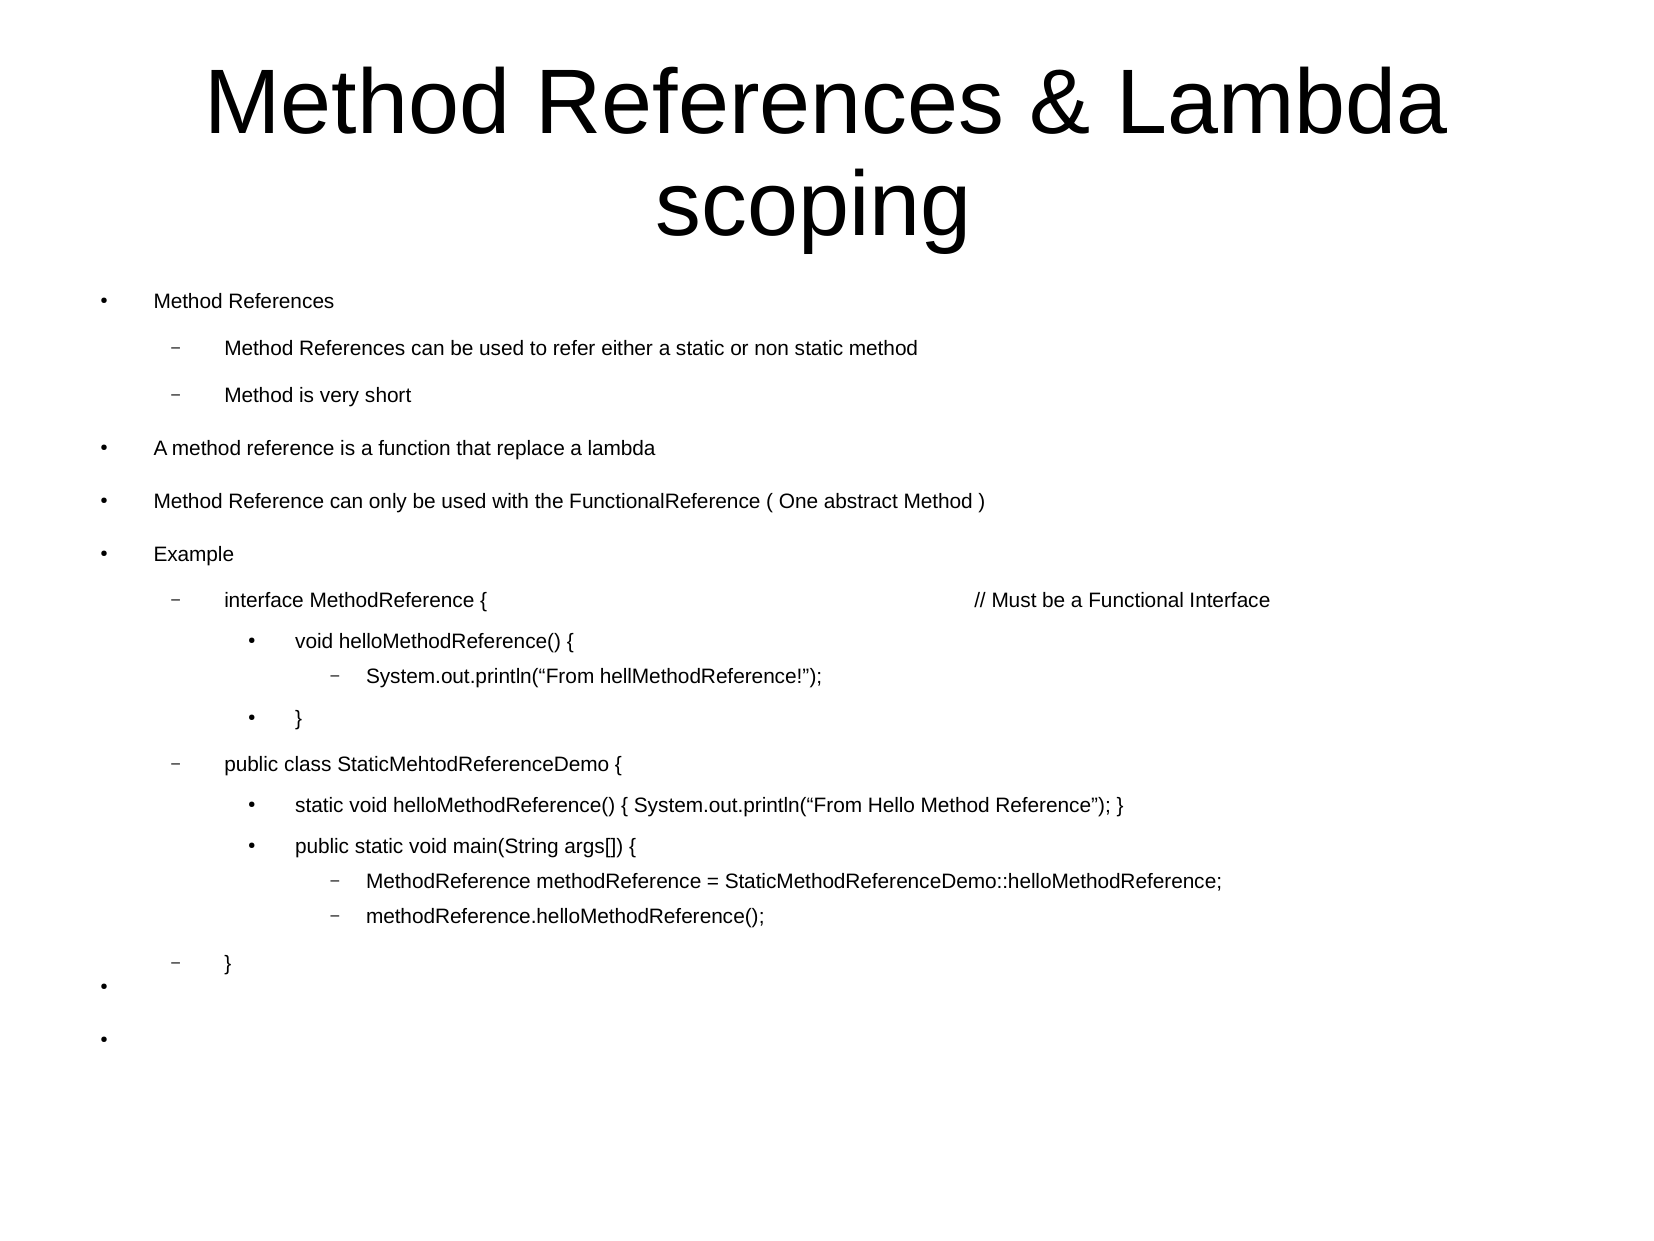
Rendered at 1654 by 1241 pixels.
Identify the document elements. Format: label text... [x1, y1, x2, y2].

list Method References Method References can be used to refer either a static or non static method Method is very short A method reference is a function that replace a lambda Method Reference can only be used with the FunctionalReference ( One abstract Method ) Example interface MethodReference { // Must be a Functional Interface void helloMethodReference() { System.out.println(“From hellMethodReference!”); } public class StaticMehtodReferenceDemo { static void helloMethodReference() { System.out.println(“From Hello Method Reference”); } public static void main(String args[]) { MethodReference methodReference = StaticMethodReferenceDemo::helloMethodReference; methodReference.helloMethodReference(); } [82, 290, 1576, 1201]
title Method References & Lambda scoping [82, 16, 1571, 290]
